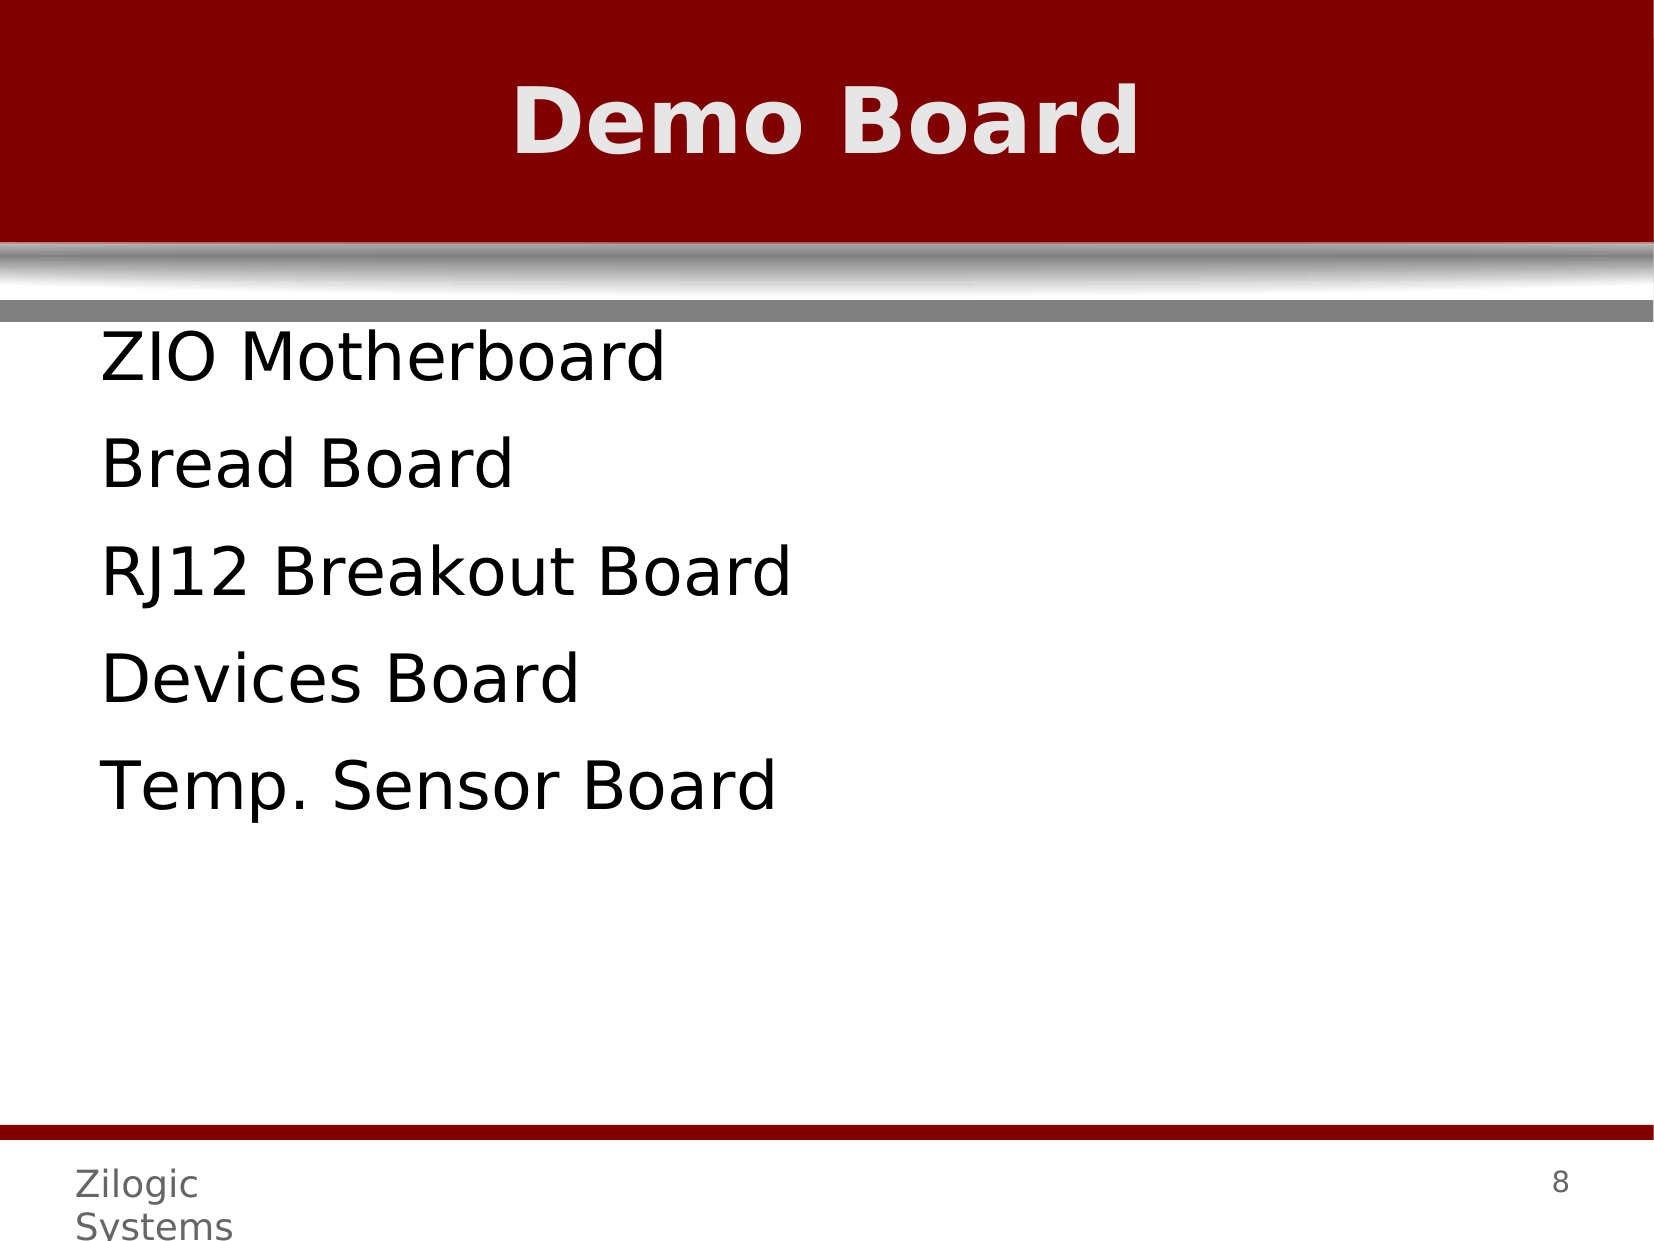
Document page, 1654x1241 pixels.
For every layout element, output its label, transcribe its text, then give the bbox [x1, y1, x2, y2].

list ZIO Motherboard Bread Board RJ12 Breakout Board Devices Board Temp. Sensor Board [82, 318, 1571, 1109]
title Demo Board [82, 18, 1571, 226]
